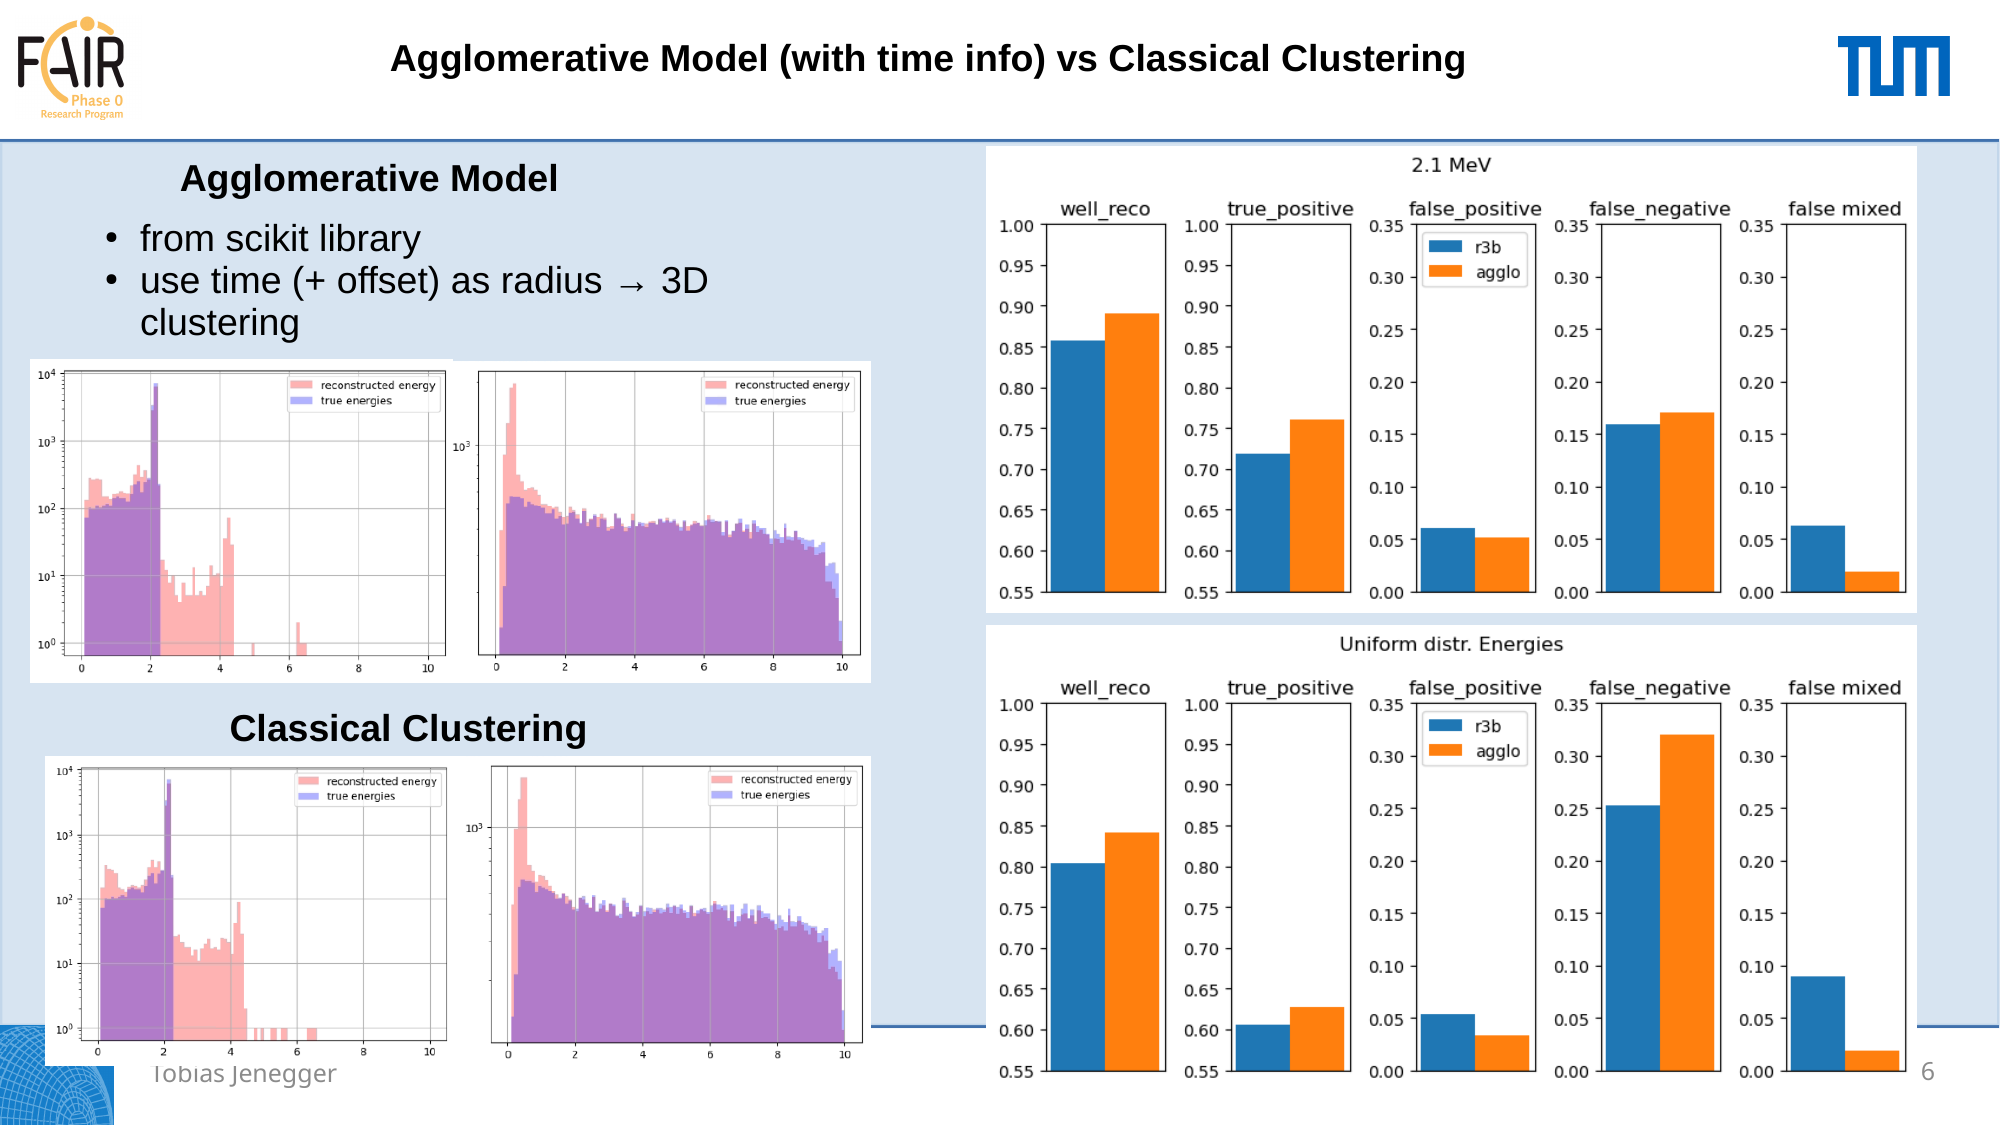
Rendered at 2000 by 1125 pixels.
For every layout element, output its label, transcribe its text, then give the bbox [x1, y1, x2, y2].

text_box Agglomerative Model [165, 149, 646, 207]
picture [986, 146, 1917, 613]
text_box Agglomerative Model (with time info) vs Classical Clustering [375, 29, 1636, 87]
picture [30, 359, 871, 683]
text_box from scikit library use time (+ offset) as radius → 3D clustering [90, 210, 871, 351]
text_box Classical Clustering [63, 700, 754, 756]
picture [986, 625, 1917, 1092]
picture [0, 756, 871, 1125]
picture [1838, 36, 1950, 96]
picture [15, 15, 142, 120]
